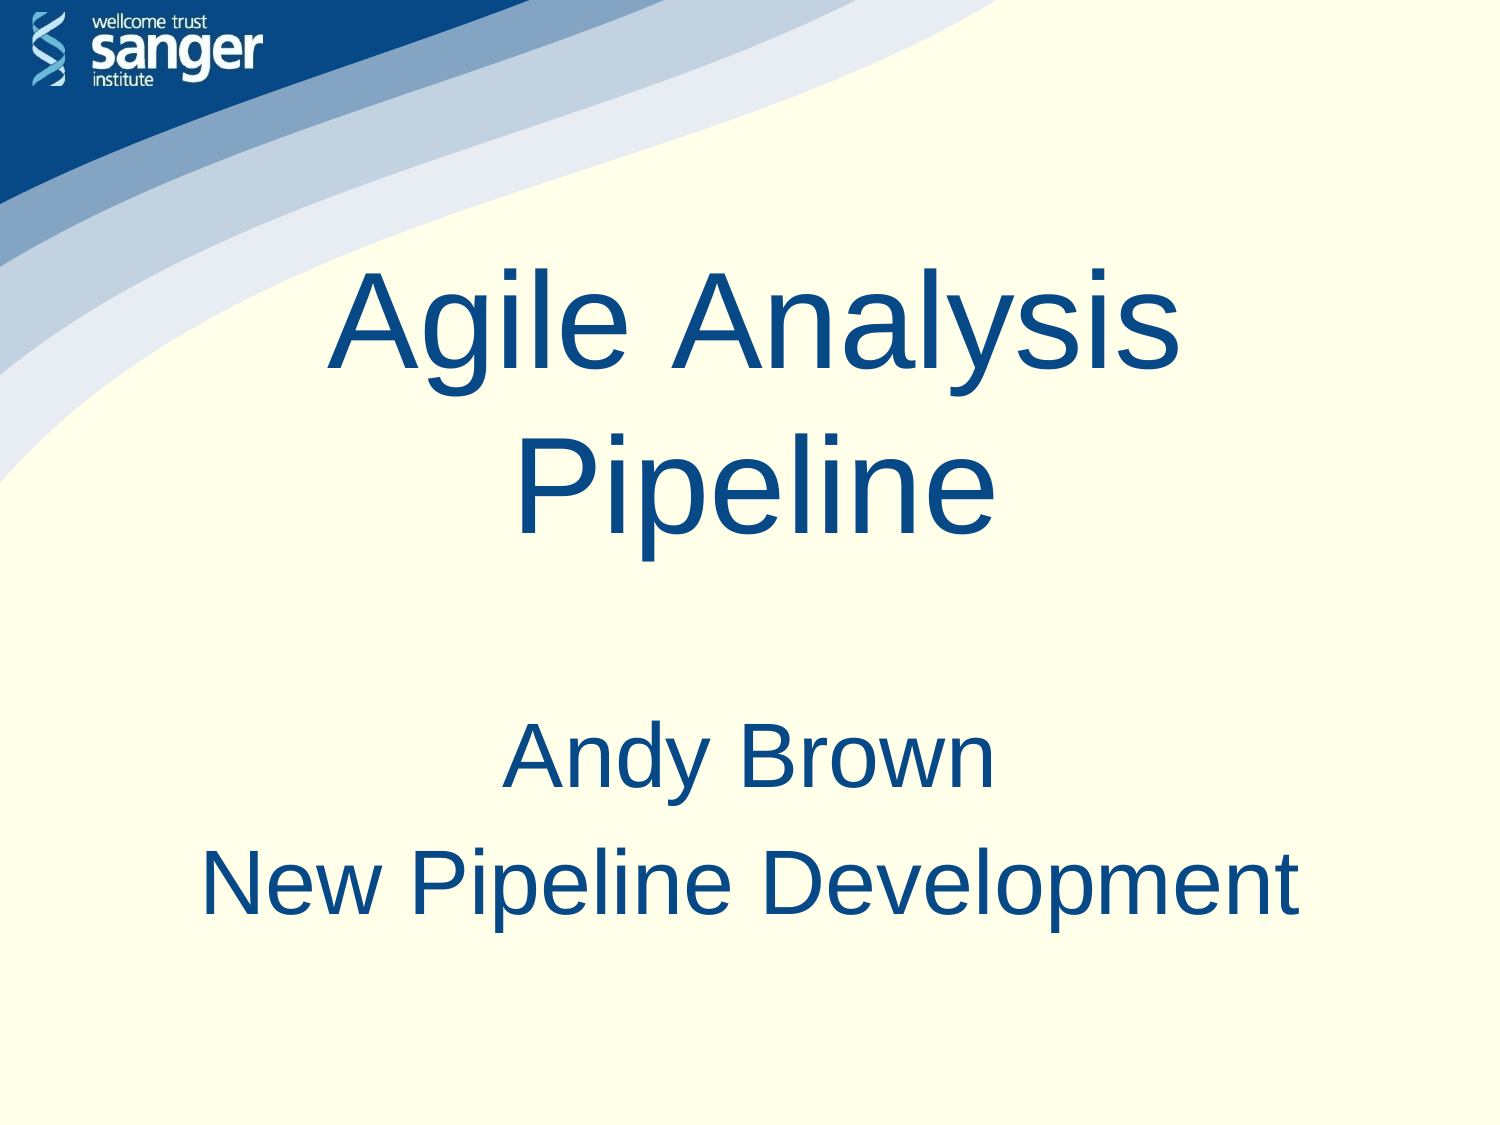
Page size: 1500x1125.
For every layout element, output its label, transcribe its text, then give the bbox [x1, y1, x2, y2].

subtitle Agile Analysis Pipeline [118, 231, 1394, 562]
text_box Andy Brown New Pipeline Development [112, 654, 1388, 976]
picture [12, 12, 263, 86]
